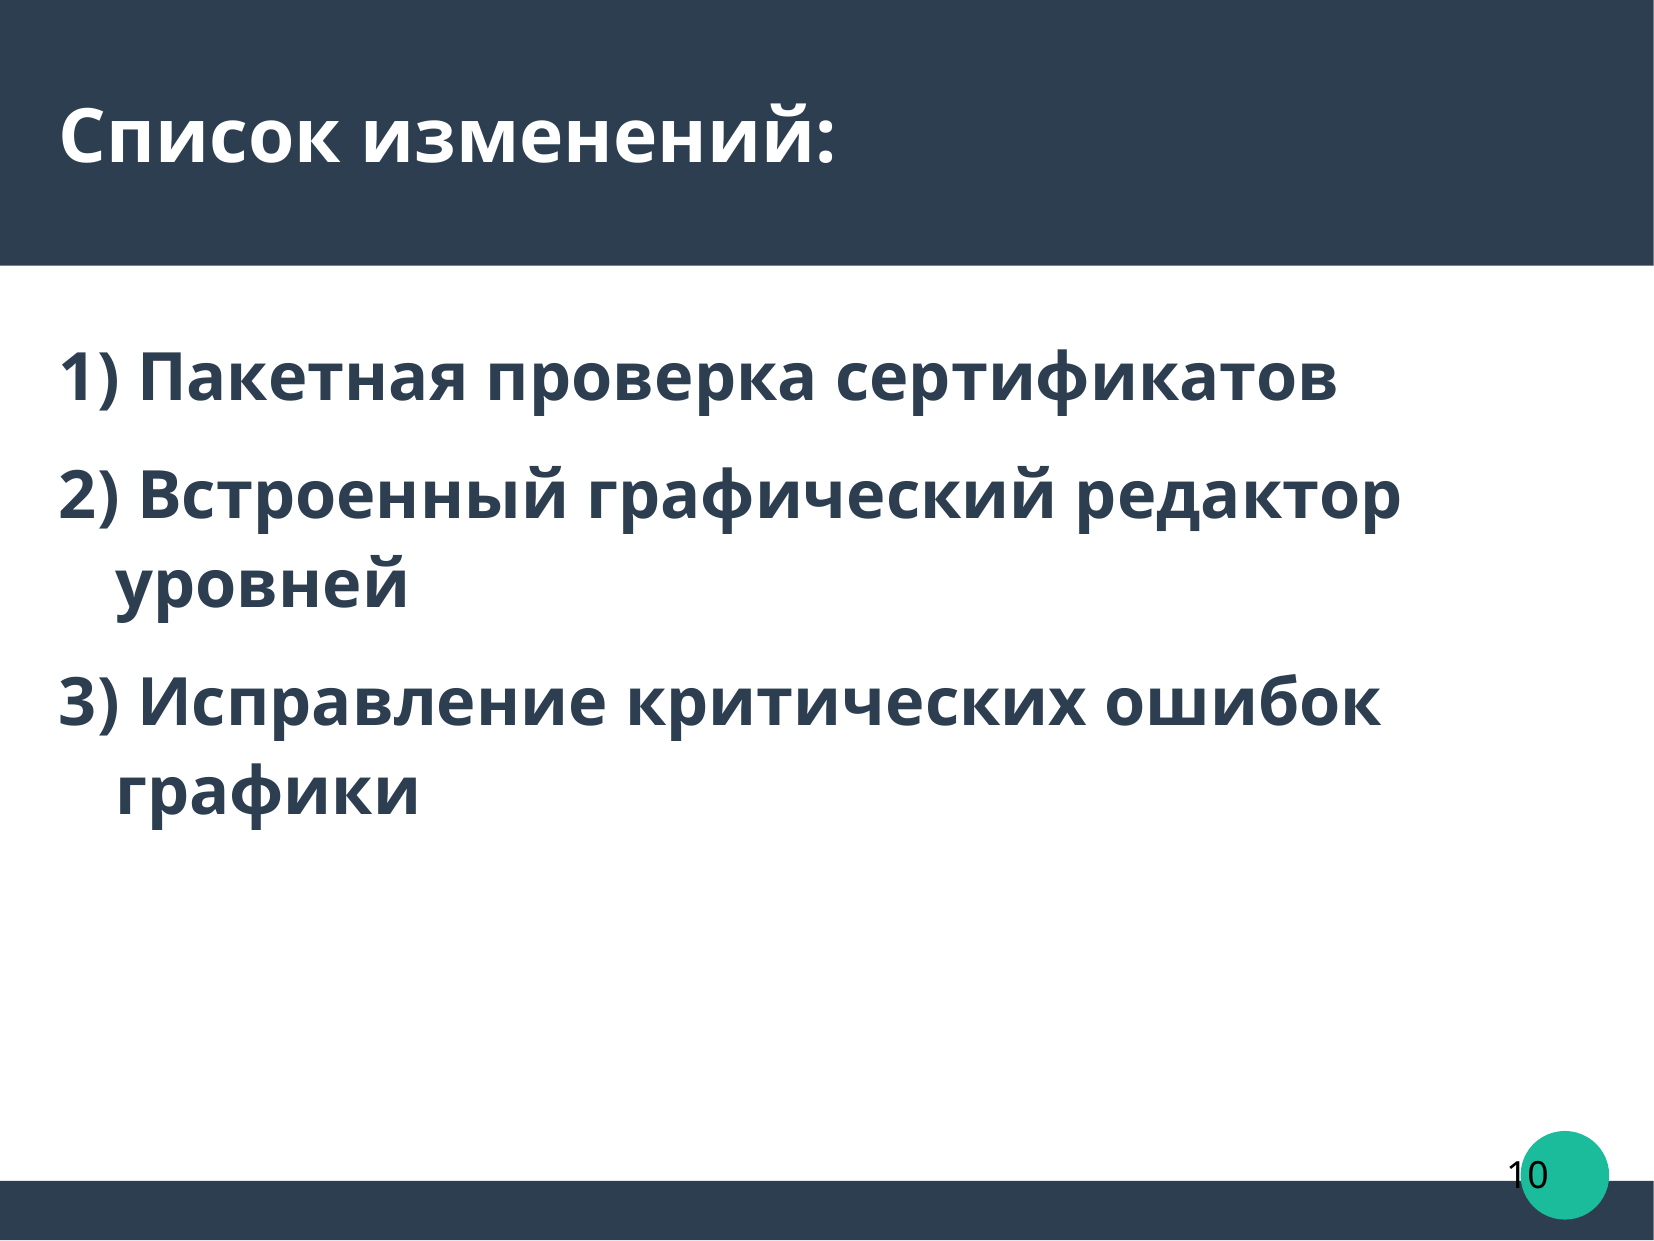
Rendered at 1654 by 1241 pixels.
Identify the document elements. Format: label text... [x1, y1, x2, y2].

title Список изменений: [59, 49, 1593, 206]
list 1) Пакетная проверка сертификатов 2) Встроенный графический редактор уровней 3) Исправление критических ошибок графики [59, 324, 1593, 1150]
